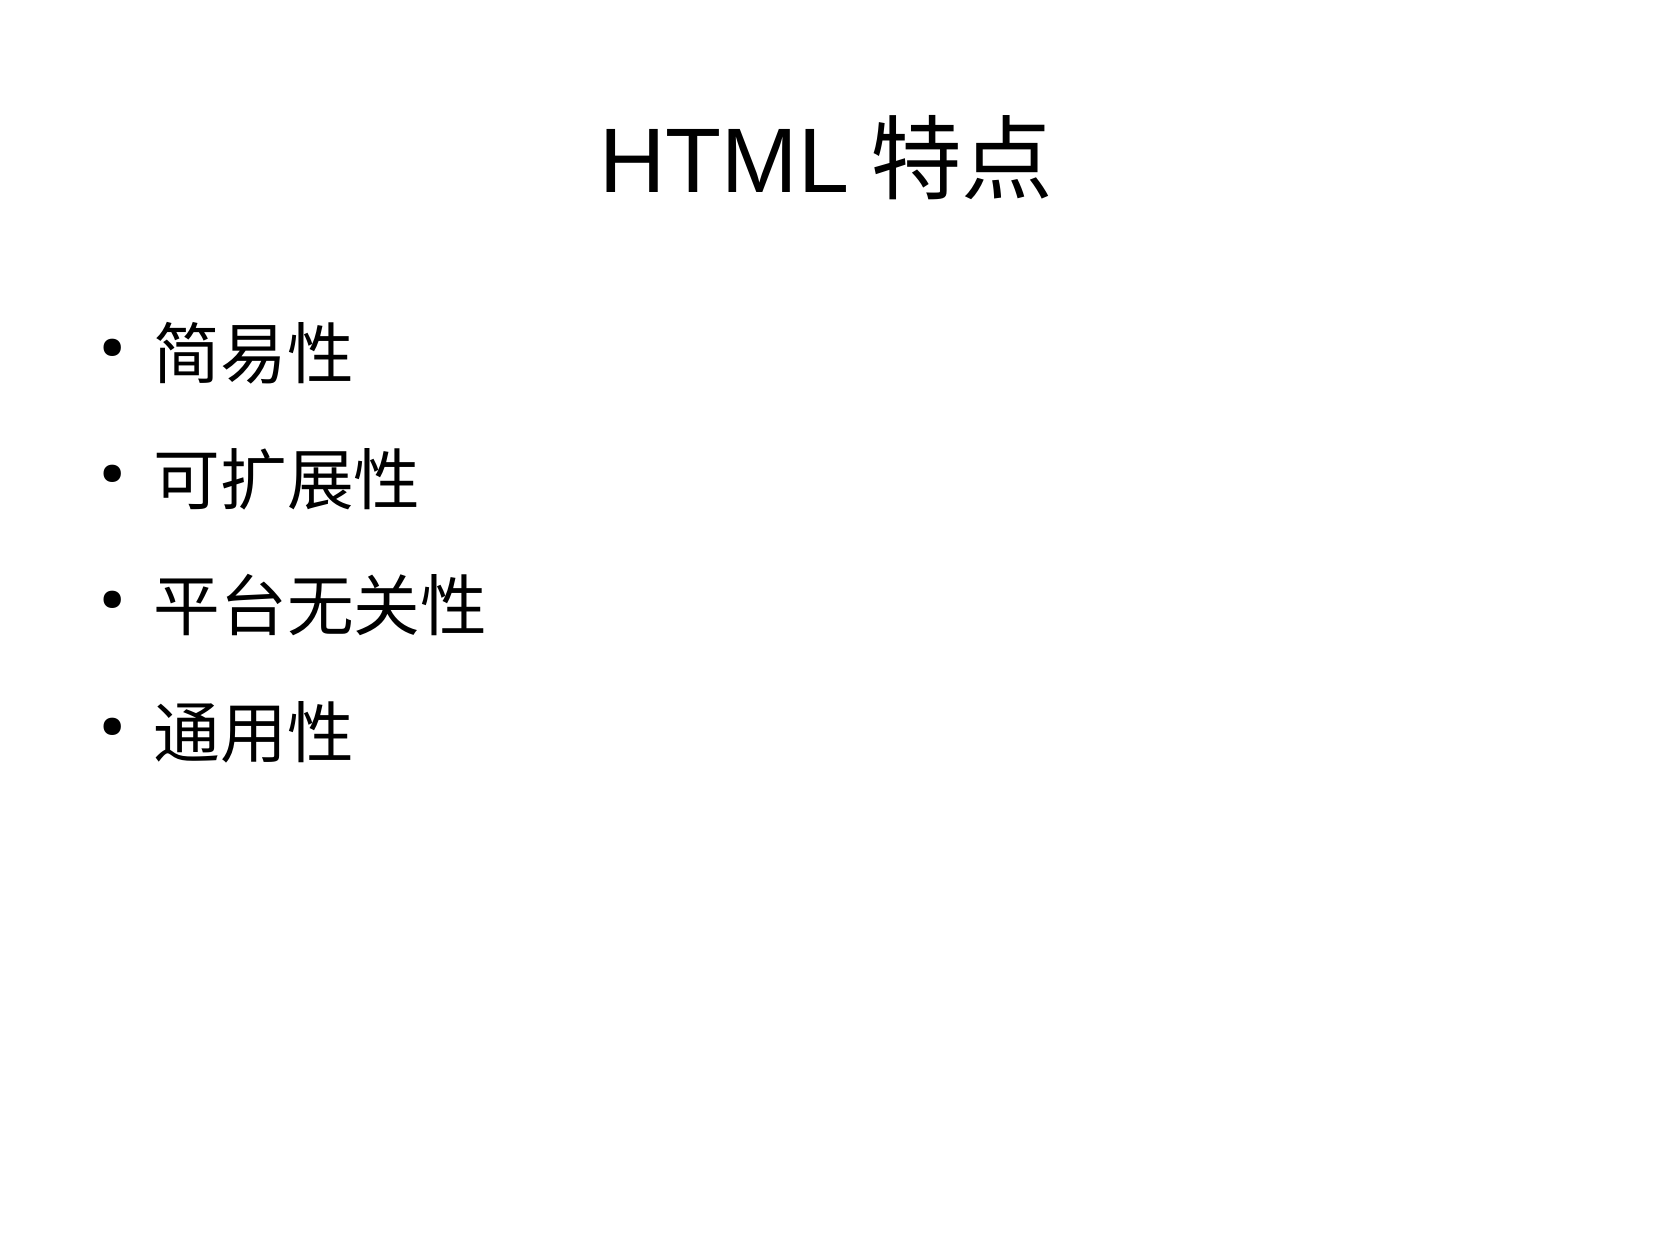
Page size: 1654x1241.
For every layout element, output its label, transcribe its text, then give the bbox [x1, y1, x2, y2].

title HTML特点 [82, 49, 1571, 257]
list 简易性 可扩展性 平台无关性 通用性 [82, 300, 1576, 1021]
